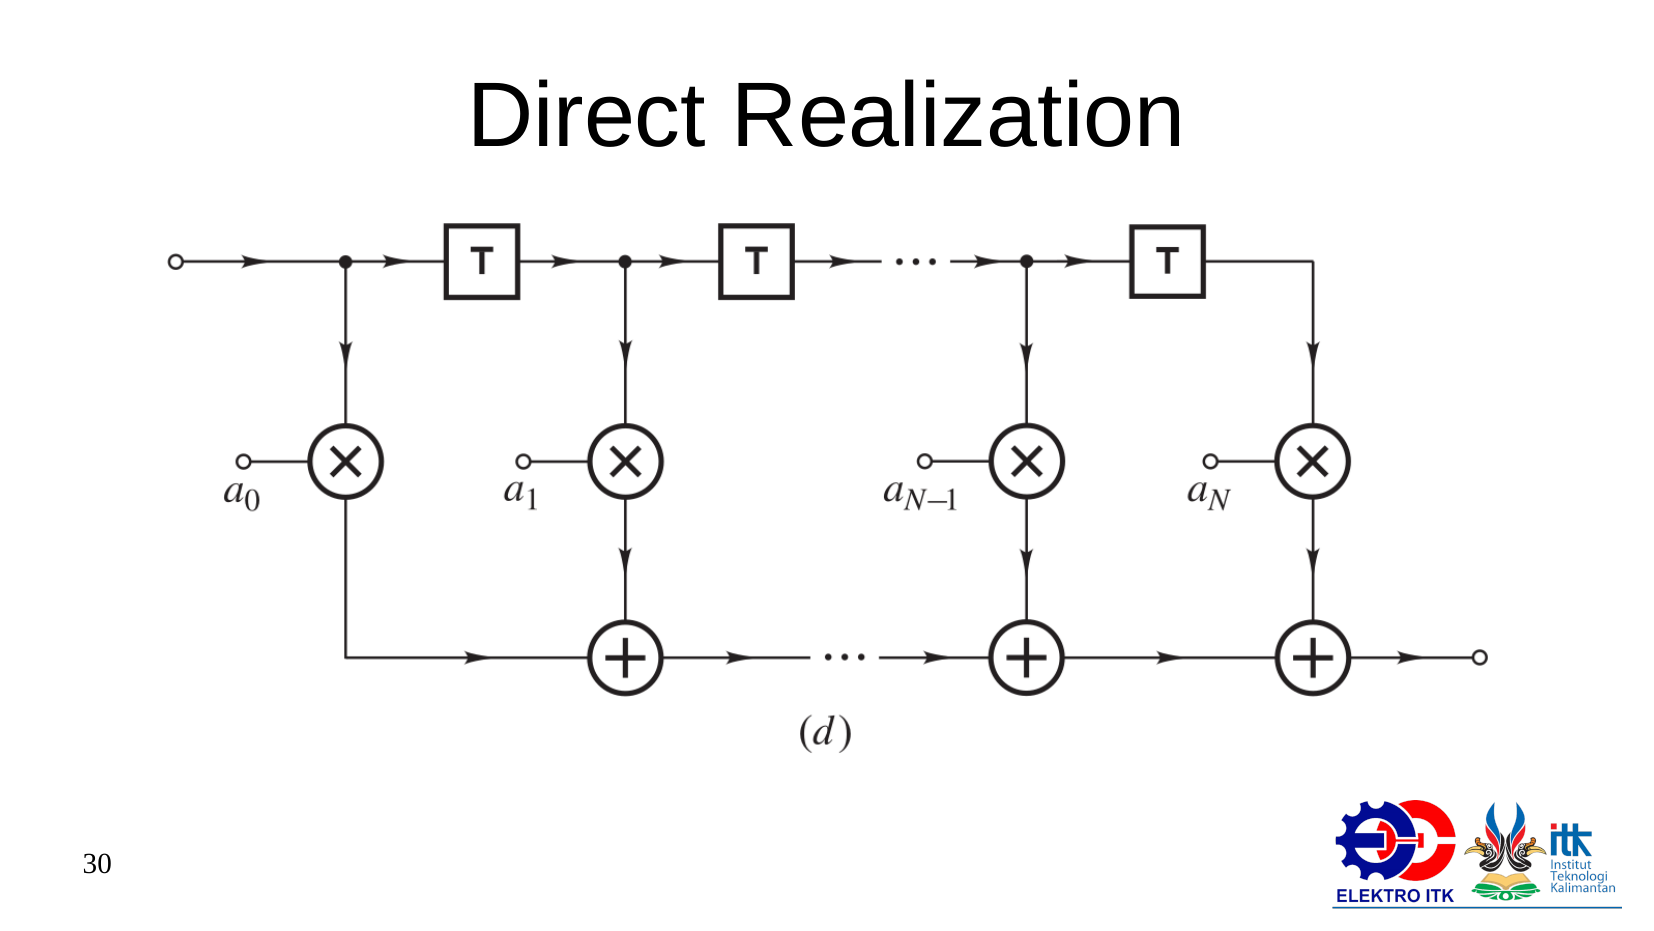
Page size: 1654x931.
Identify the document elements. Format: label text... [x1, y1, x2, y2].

picture [1332, 800, 1622, 918]
picture [161, 217, 1492, 758]
title Direct Realization [82, 37, 1571, 193]
